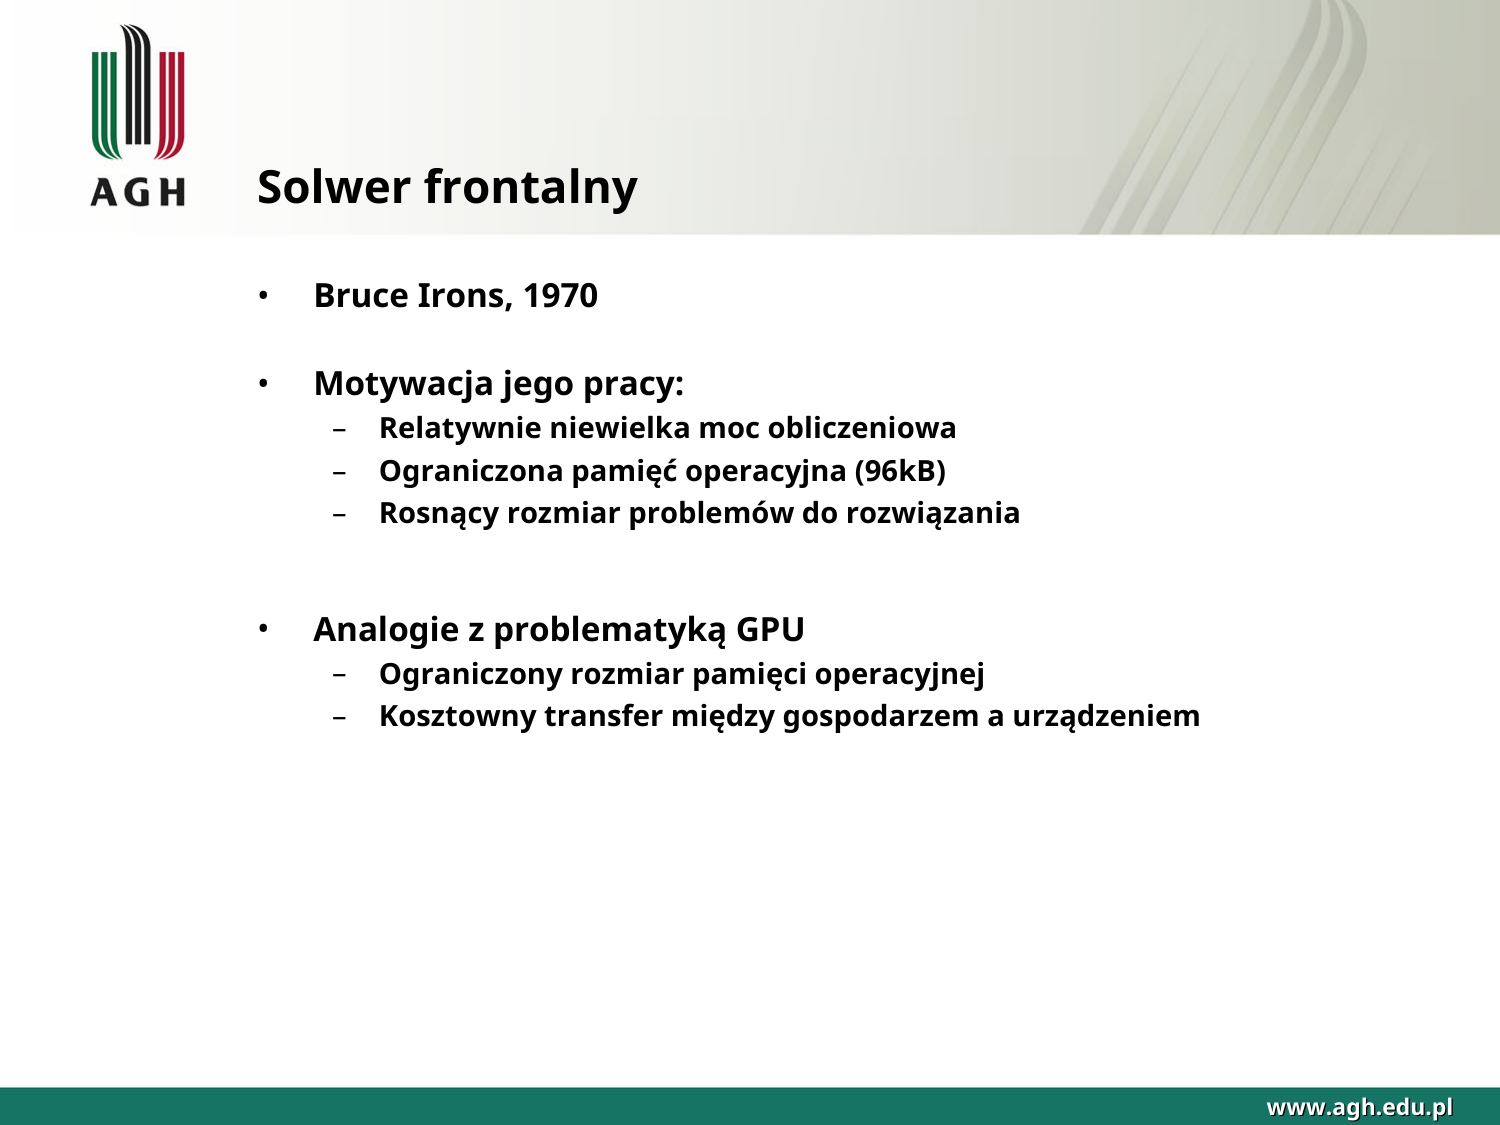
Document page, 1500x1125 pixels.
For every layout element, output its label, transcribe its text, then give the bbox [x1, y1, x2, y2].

list Bruce Irons, 1970 Motywacja jego pracy: Relatywnie niewielka moc obliczeniowa Ograniczona pamięć operacyjna (96kB) Rosnący rozmiar problemów do rozwiązania Analogie z problematyką GPU Ograniczony rozmiar pamięci operacyjnej Kosztowny transfer między gospodarzem a urządzeniem [242, 267, 1425, 1005]
title Solwer frontalny [242, 137, 1425, 233]
picture [0, 0, 1500, 1125]
text_box www.agh.edu.pl [1251, 1084, 1500, 1125]
